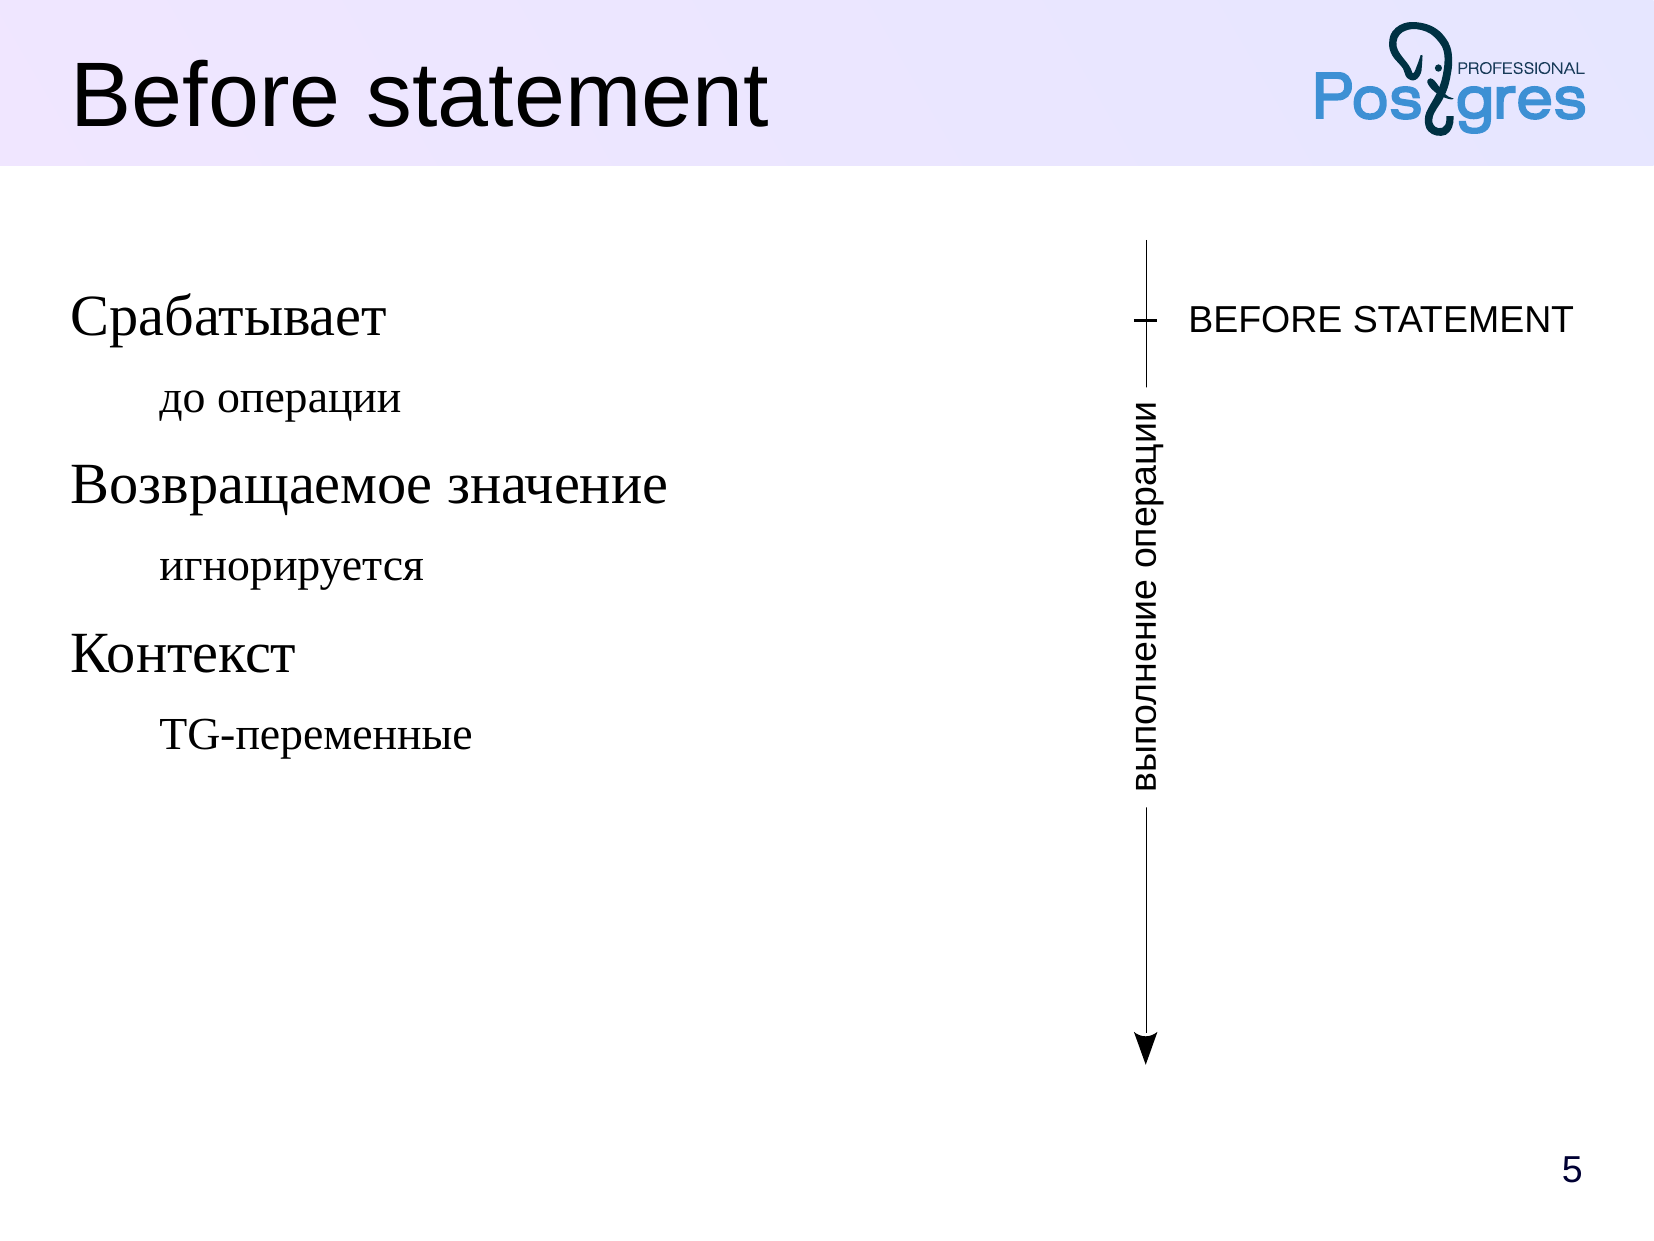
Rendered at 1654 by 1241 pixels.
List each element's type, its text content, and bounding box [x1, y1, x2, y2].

text_box выполнение операции [1114, 387, 1214, 808]
list Срабатывает до операции Возвращаемое значение игнорируется Контекст TG-переменные [70, 283, 1583, 1141]
title Before statement [70, 43, 1241, 147]
text_box BEFORE STATEMENT [1173, 291, 1594, 352]
